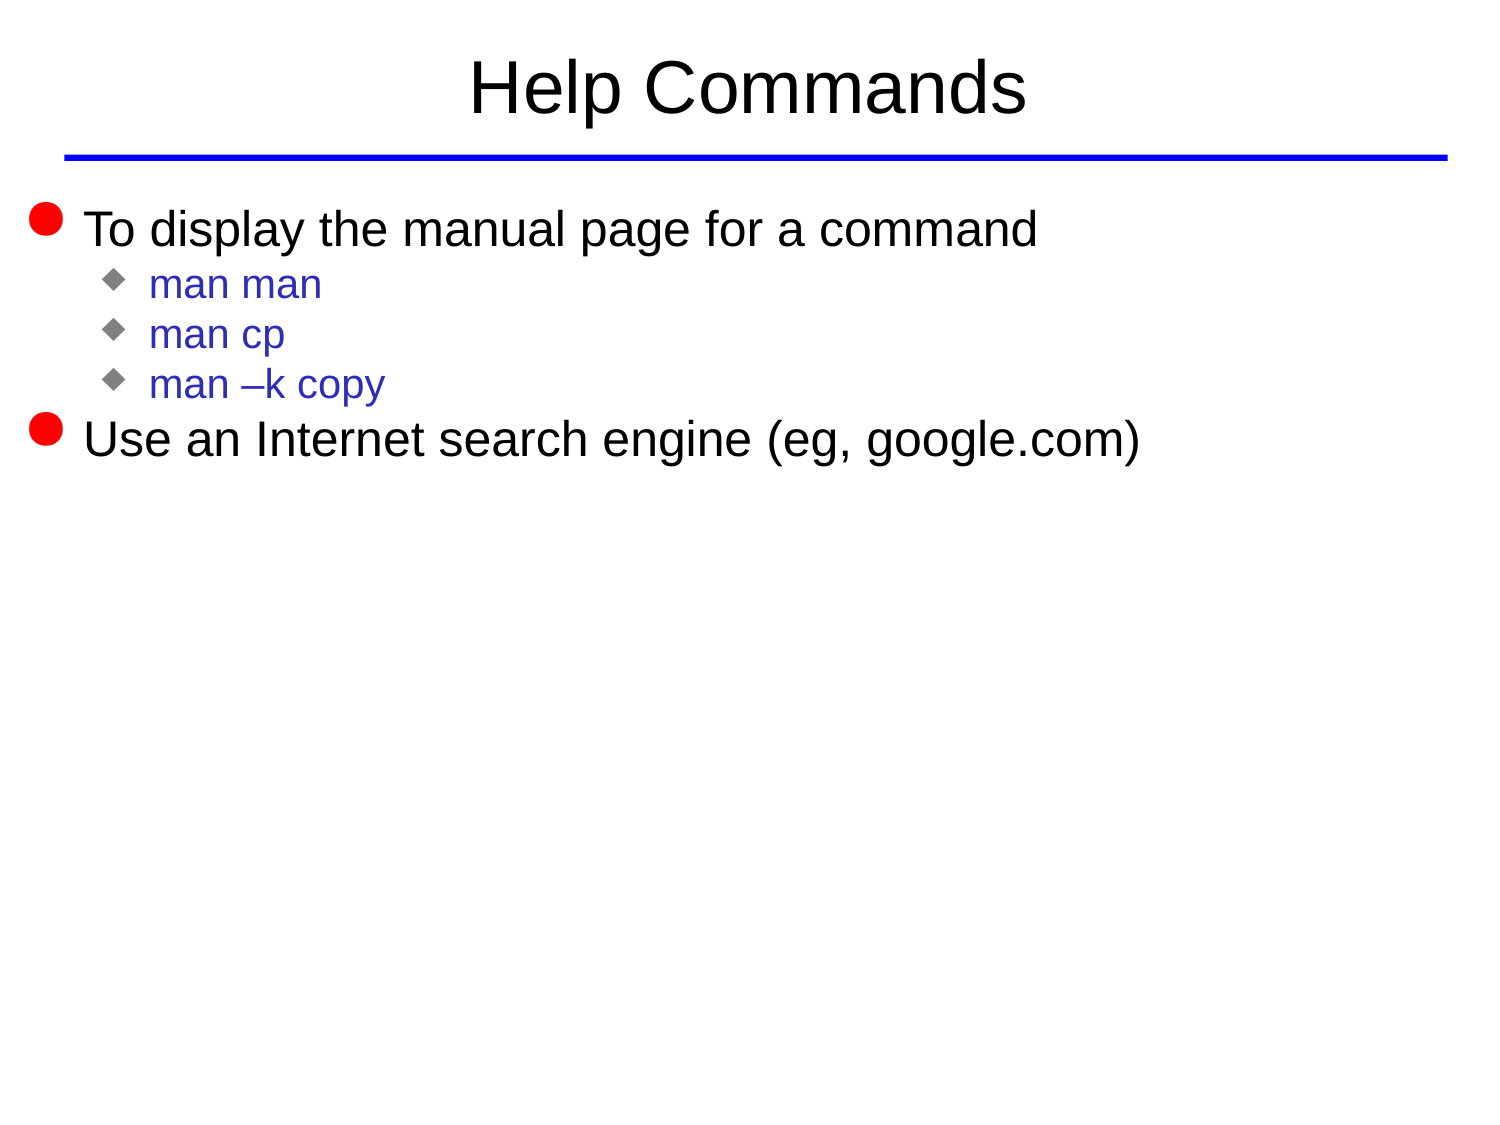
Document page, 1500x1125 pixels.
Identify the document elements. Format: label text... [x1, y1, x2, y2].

title Help Commands [115, 21, 1382, 147]
list To display the manual page for a command man man man cp man –k copy Use an Internet search engine (eg, google.com) [11, 189, 1461, 1029]
